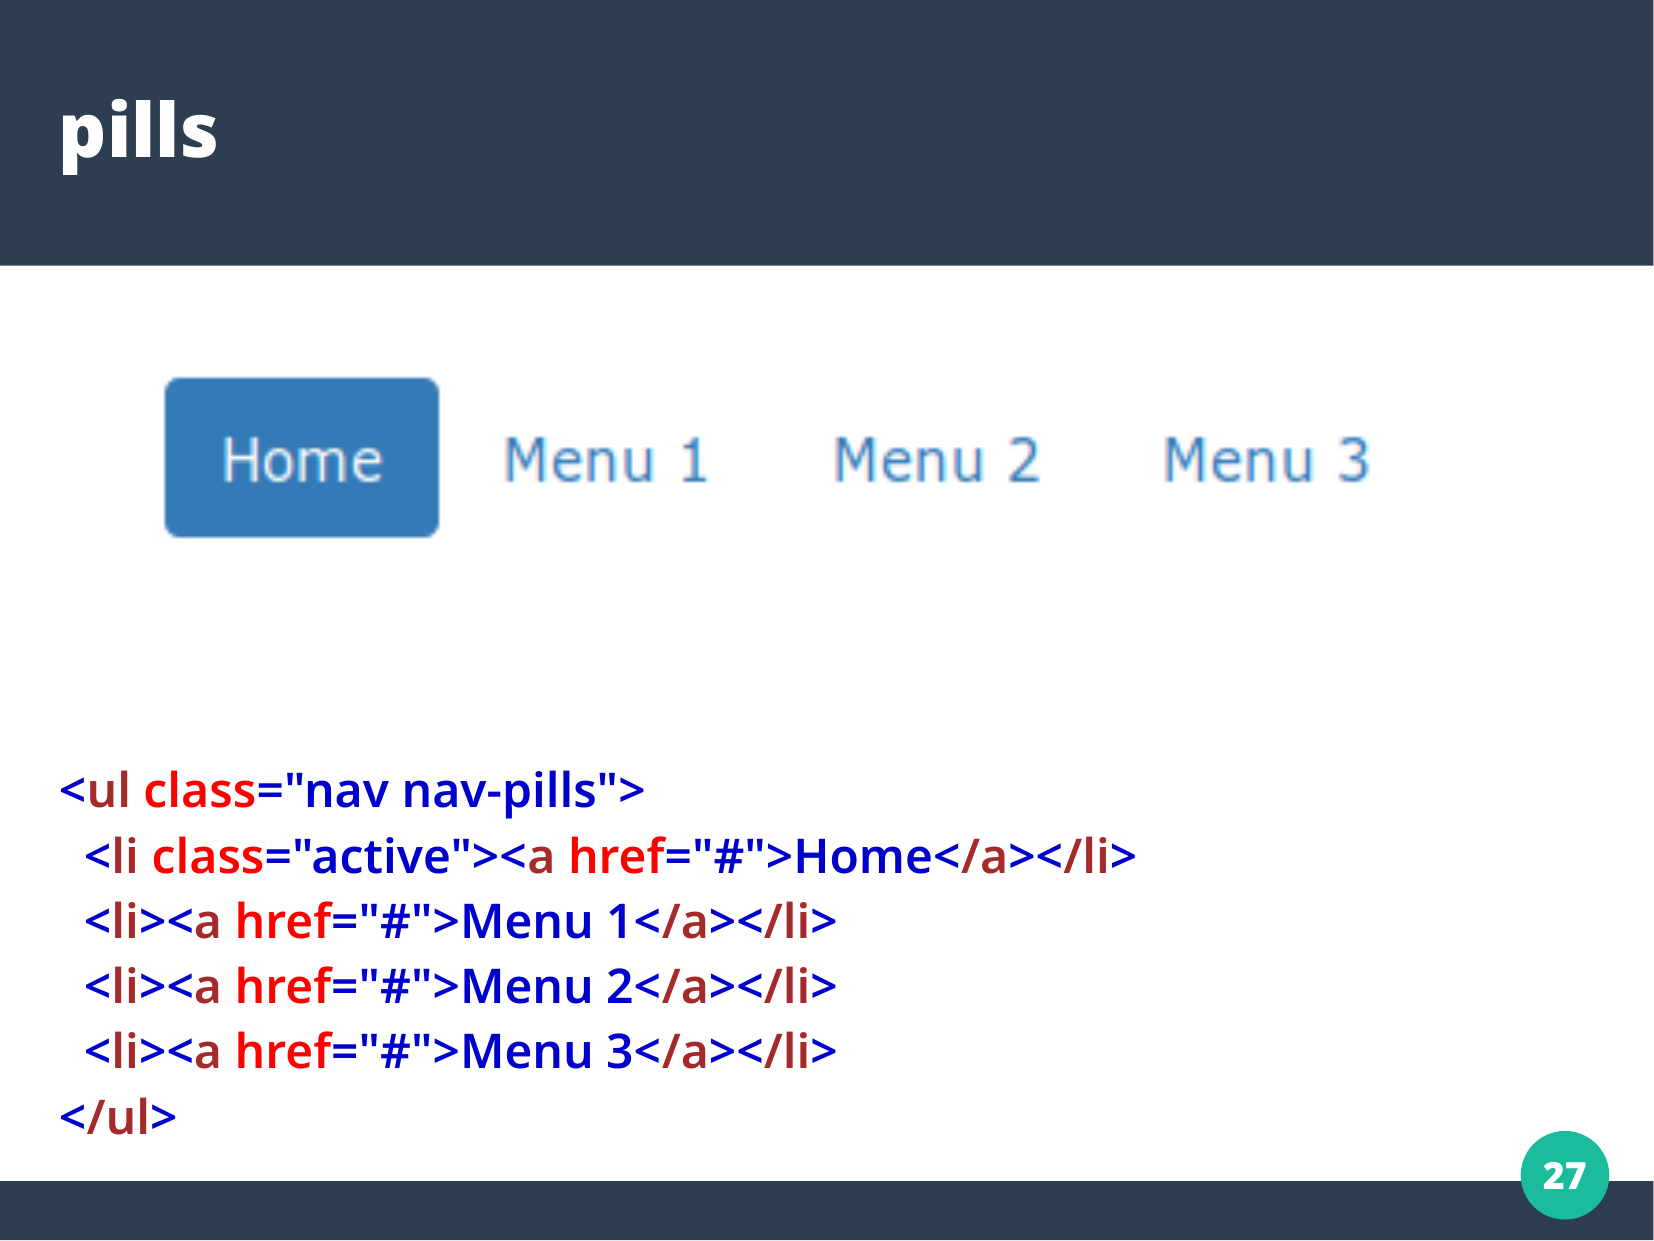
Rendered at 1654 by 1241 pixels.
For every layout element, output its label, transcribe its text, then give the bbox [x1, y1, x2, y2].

picture [118, 305, 1474, 562]
list <ul class="nav nav-pills"> <li class="active"><a href="#">Home</a></li> <li><a href="#">Menu 1</a></li> <li><a href="#">Menu 2</a></li> <li><a href="#">Menu 3</a></li> </ul> [59, 756, 1595, 1151]
title pills [59, 49, 1595, 207]
